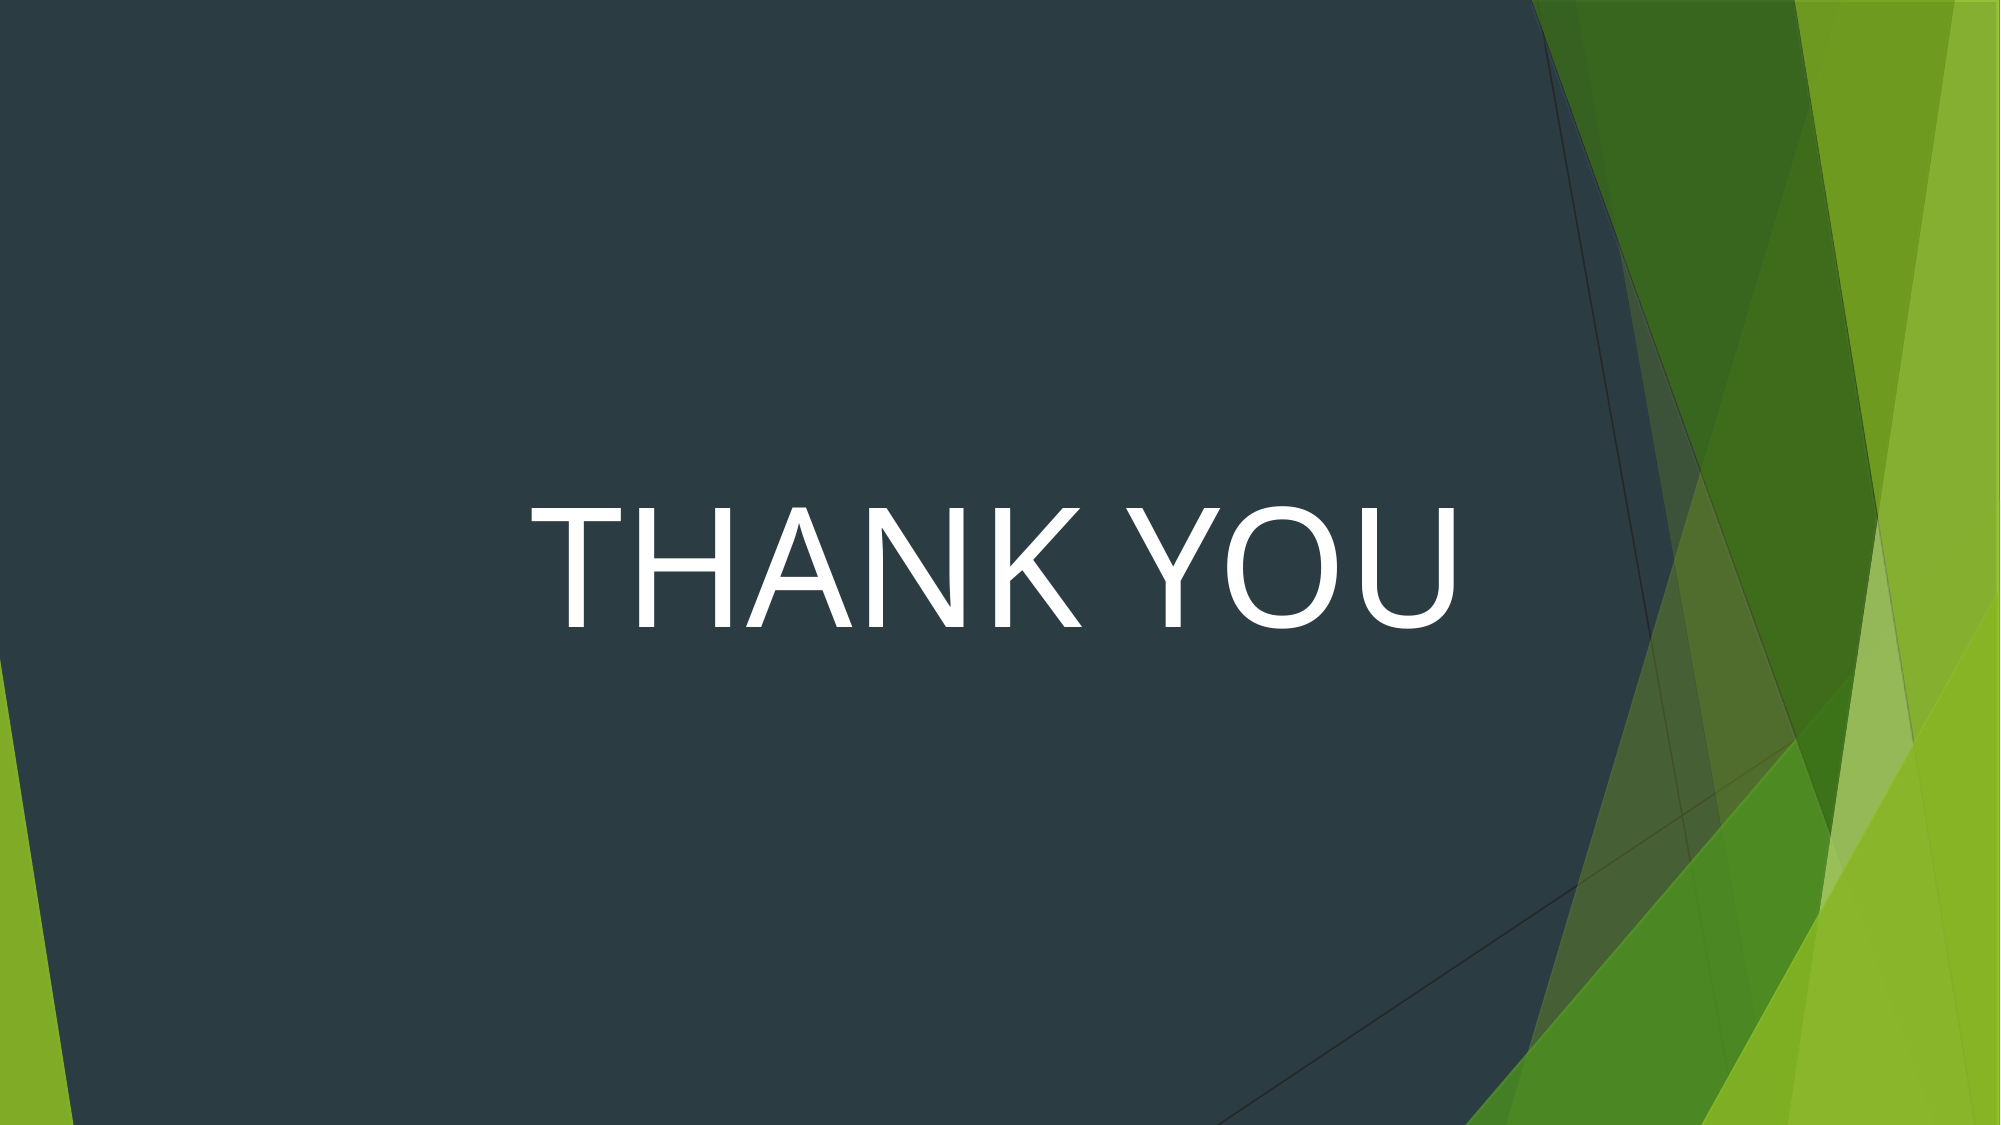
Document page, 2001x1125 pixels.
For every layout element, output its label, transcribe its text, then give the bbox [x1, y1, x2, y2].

text_box THANK YOU [469, 453, 1531, 669]
